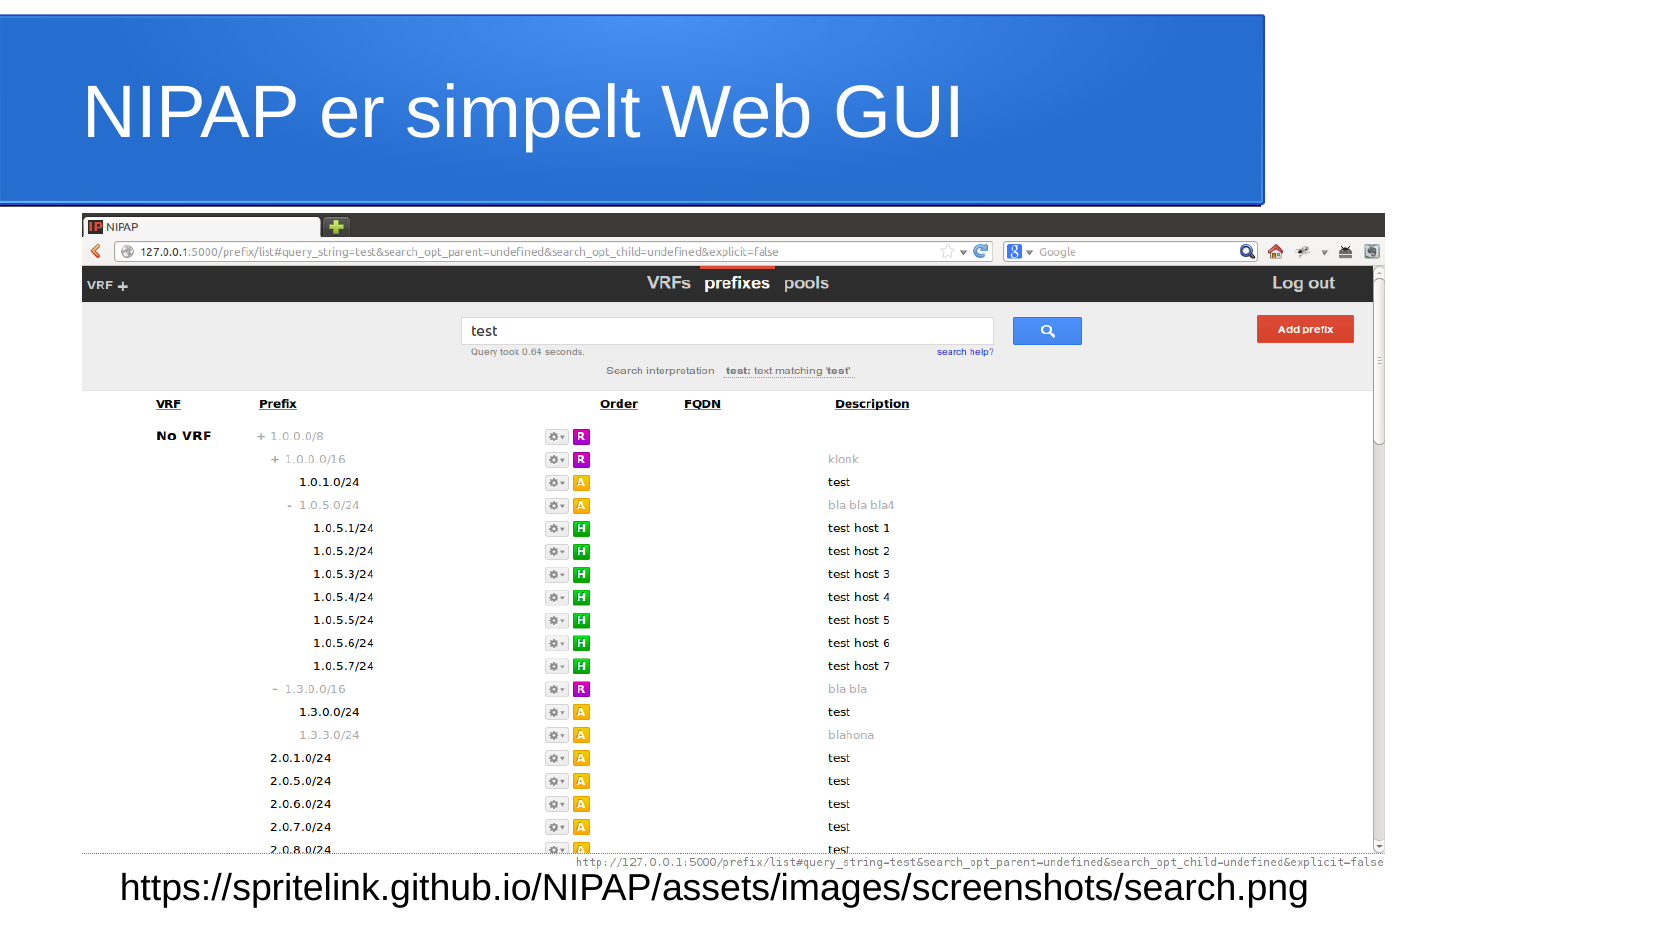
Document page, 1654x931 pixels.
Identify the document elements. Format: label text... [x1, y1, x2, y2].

title NIPAP er simpelt Web GUI [82, 35, 1235, 189]
picture [82, 213, 1385, 871]
text_box https://spritelink.github.io/NIPAP/assets/images/screenshots/search.png [105, 858, 1325, 916]
